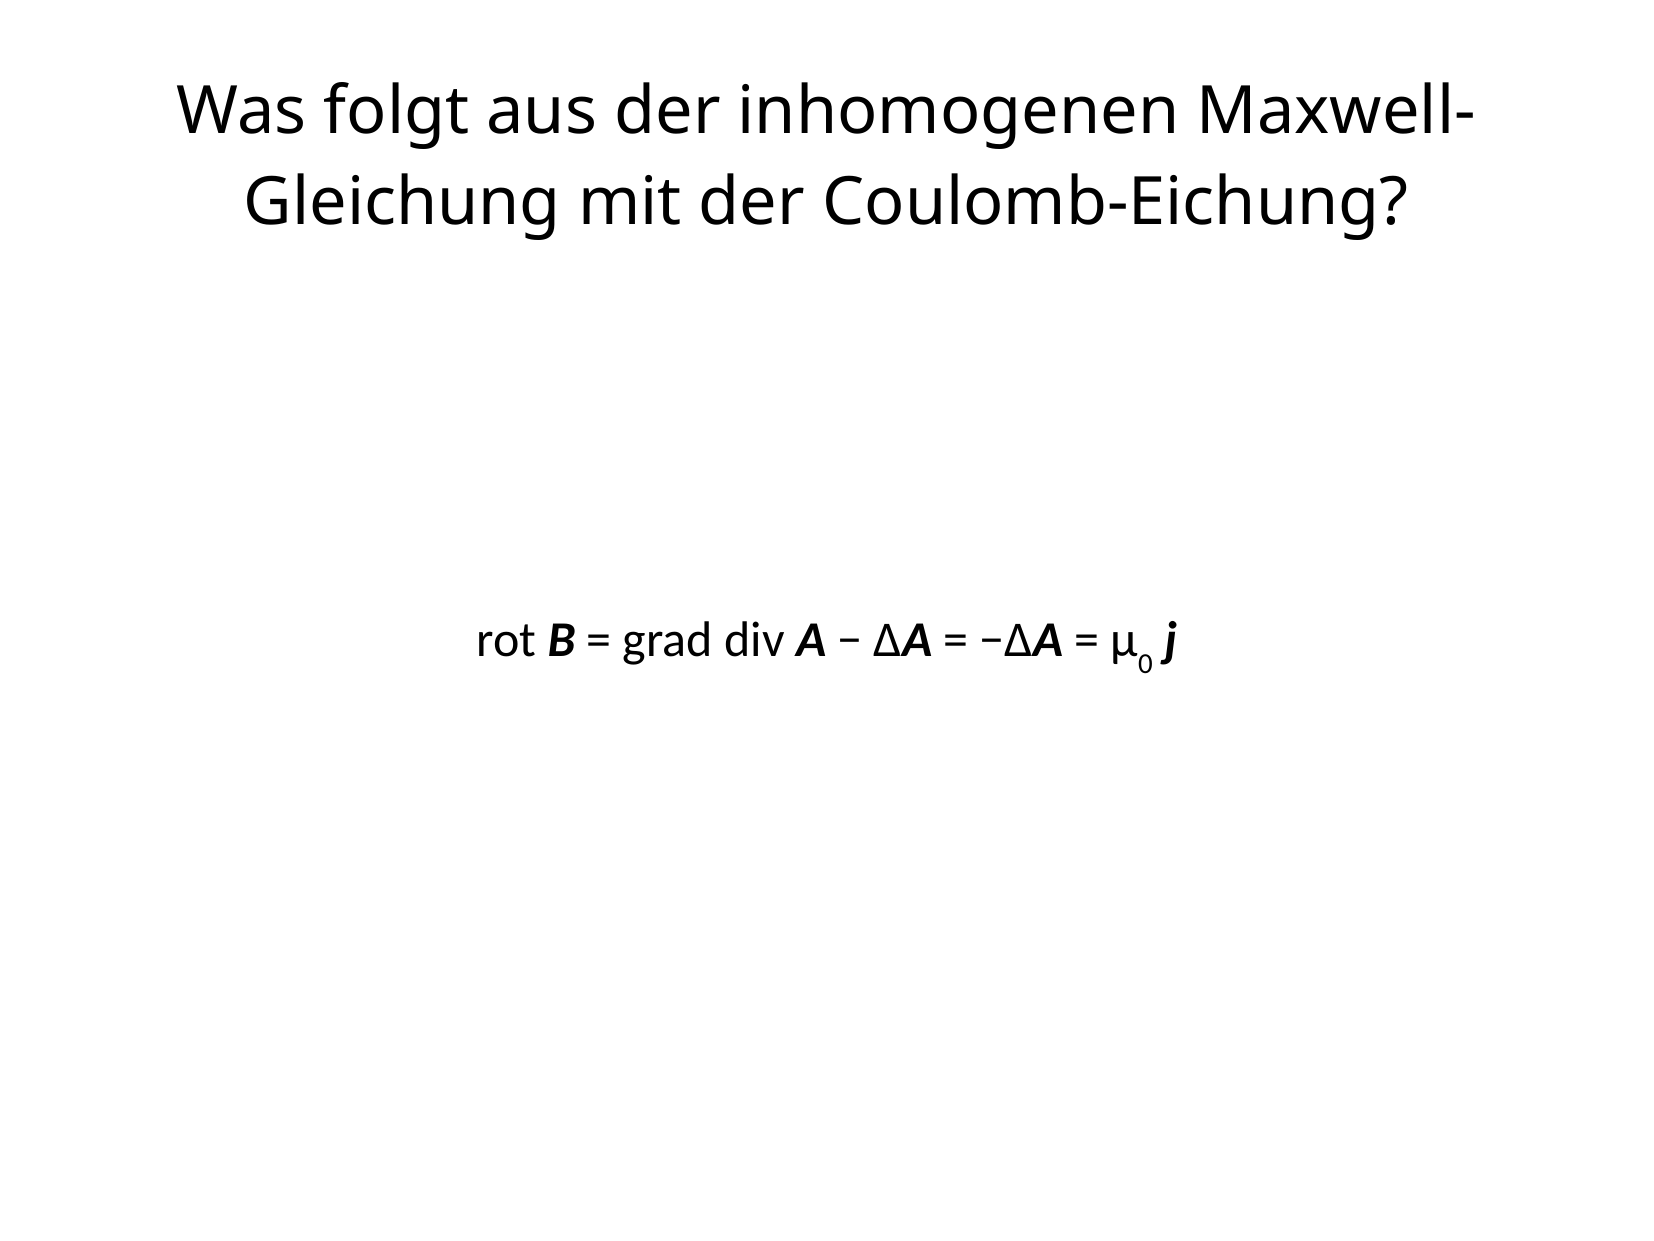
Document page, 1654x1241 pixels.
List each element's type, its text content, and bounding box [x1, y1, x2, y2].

title Was folgt aus der inhomogenen Maxwell-Gleichung mit der Coulomb-Eichung? [82, 49, 1571, 257]
subtitle rot B = grad div A − ΔA = −ΔA = μ0 j [82, 290, 1571, 1010]
